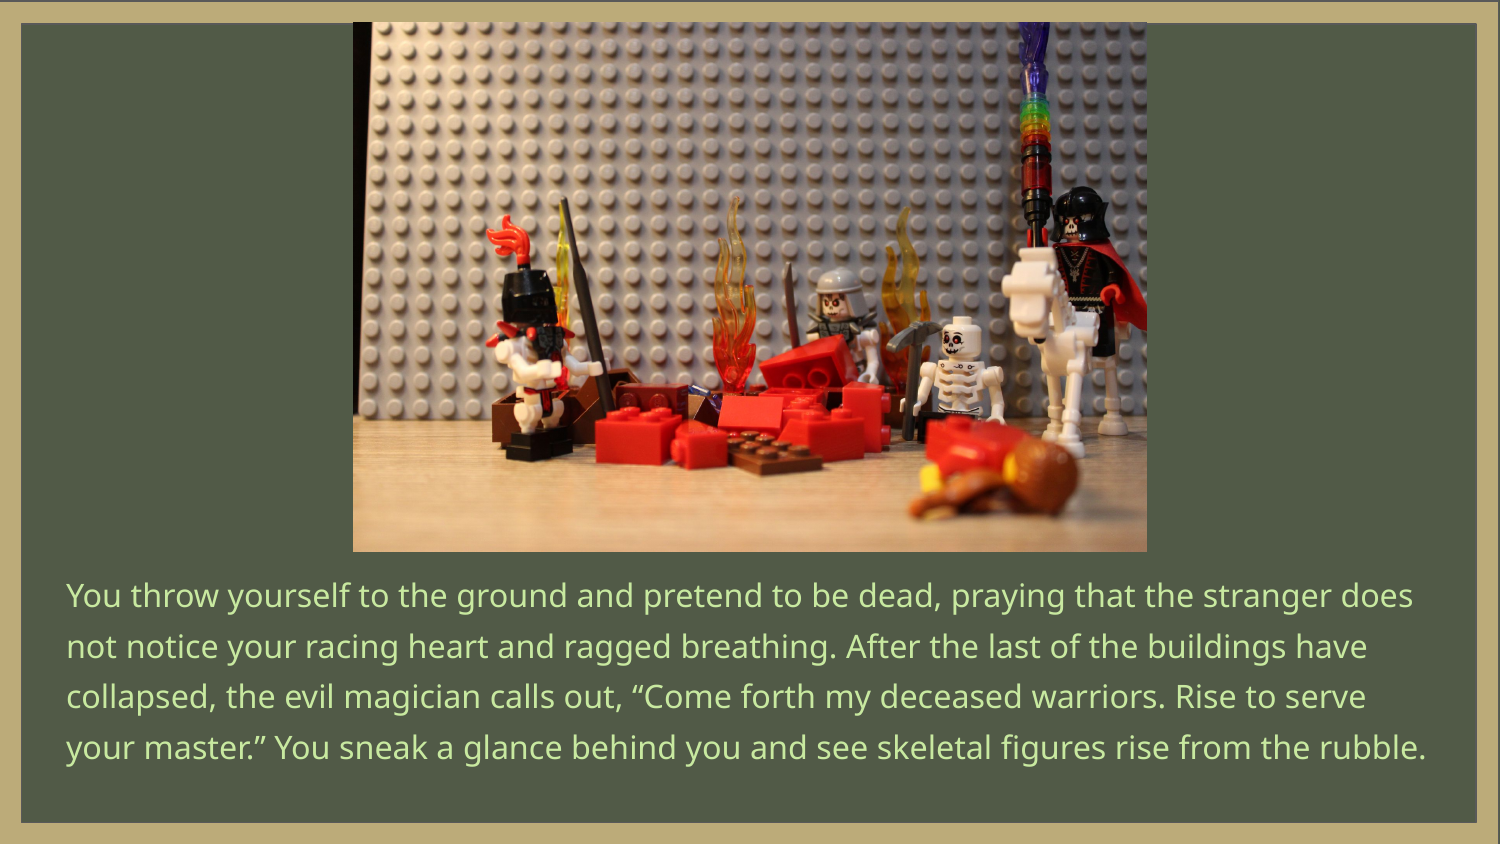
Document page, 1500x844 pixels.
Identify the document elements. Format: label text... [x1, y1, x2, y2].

list You throw yourself to the ground and pretend to be dead, praying that the stranger does not notice your racing heart and ragged breathing. After the last of the buildings have collapsed, the evil magician calls out, “Come forth my deceased warriors. Rise to serve your master.” You sneak a glance behind you and see skeletal figures rise from the rubble. [51, 551, 1449, 821]
picture [353, 22, 1147, 552]
